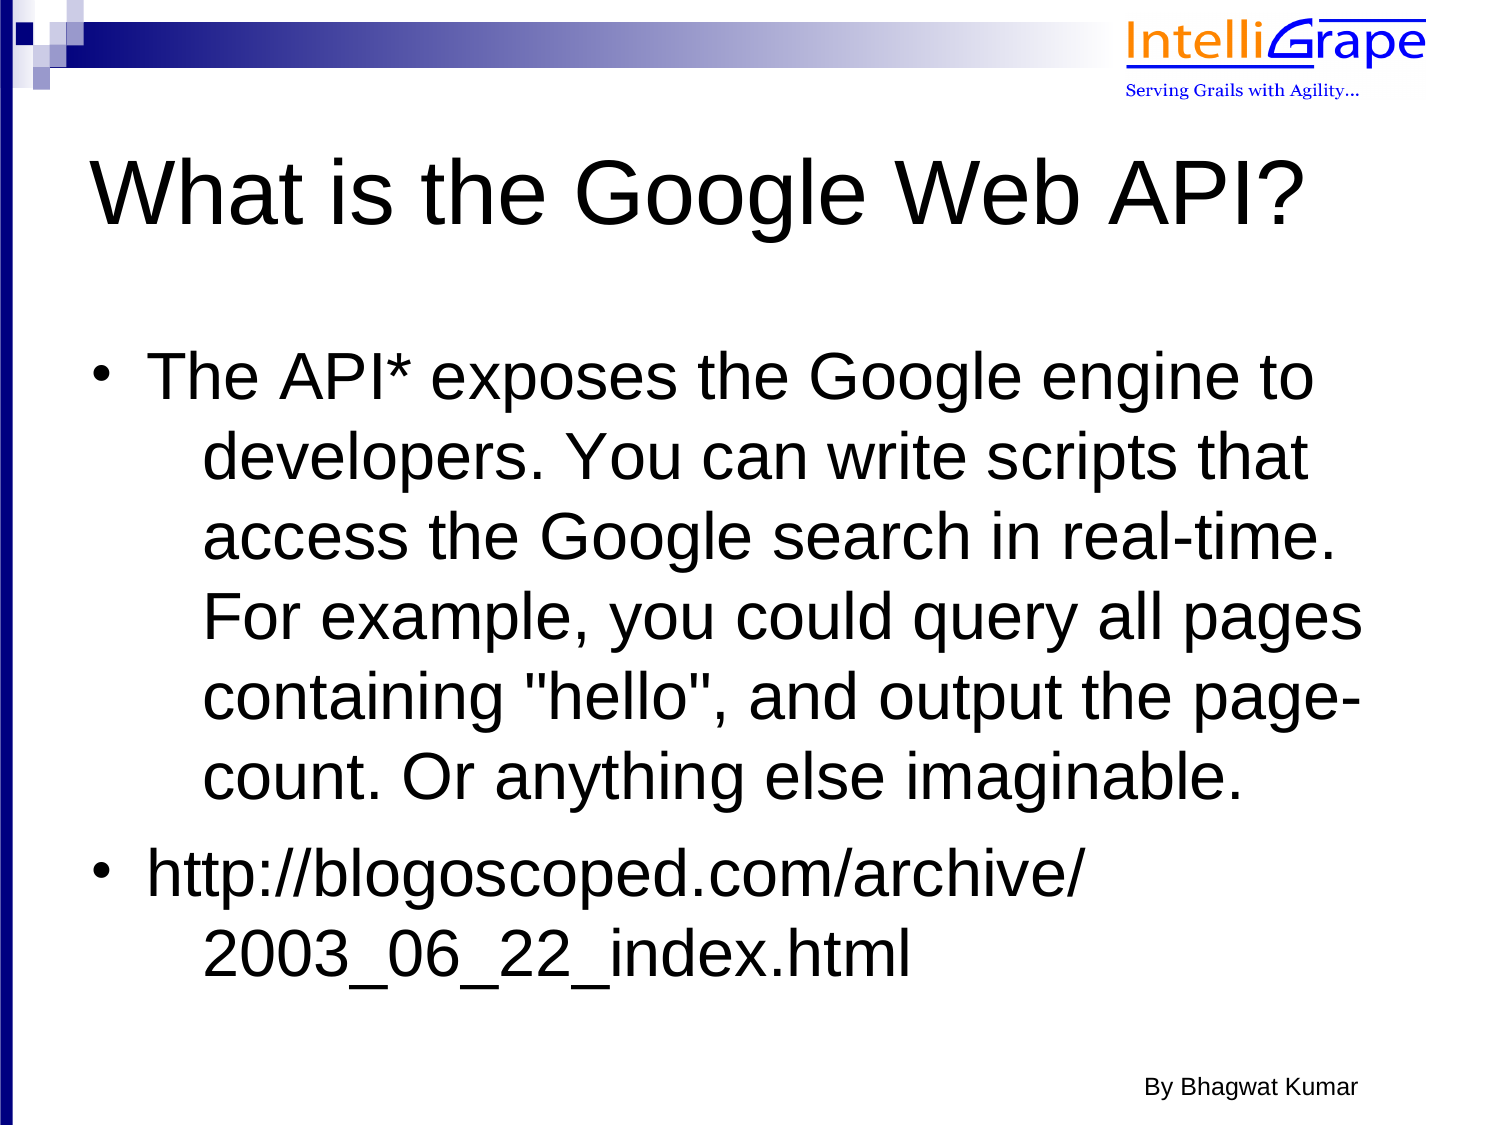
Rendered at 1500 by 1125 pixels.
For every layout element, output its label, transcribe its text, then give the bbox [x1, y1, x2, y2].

picture [1125, 12, 1426, 100]
list The API* exposes the Google engine to developers. You can write scripts that access the Google search in real-time. For example, you could query all pages containing "hello", and output the page-count. Or anything else imaginable. http://blogoscoped.com/archive/2003_06_22_index.html [75, 324, 1425, 1068]
title What is the Google Web API? [75, 67, 1425, 308]
